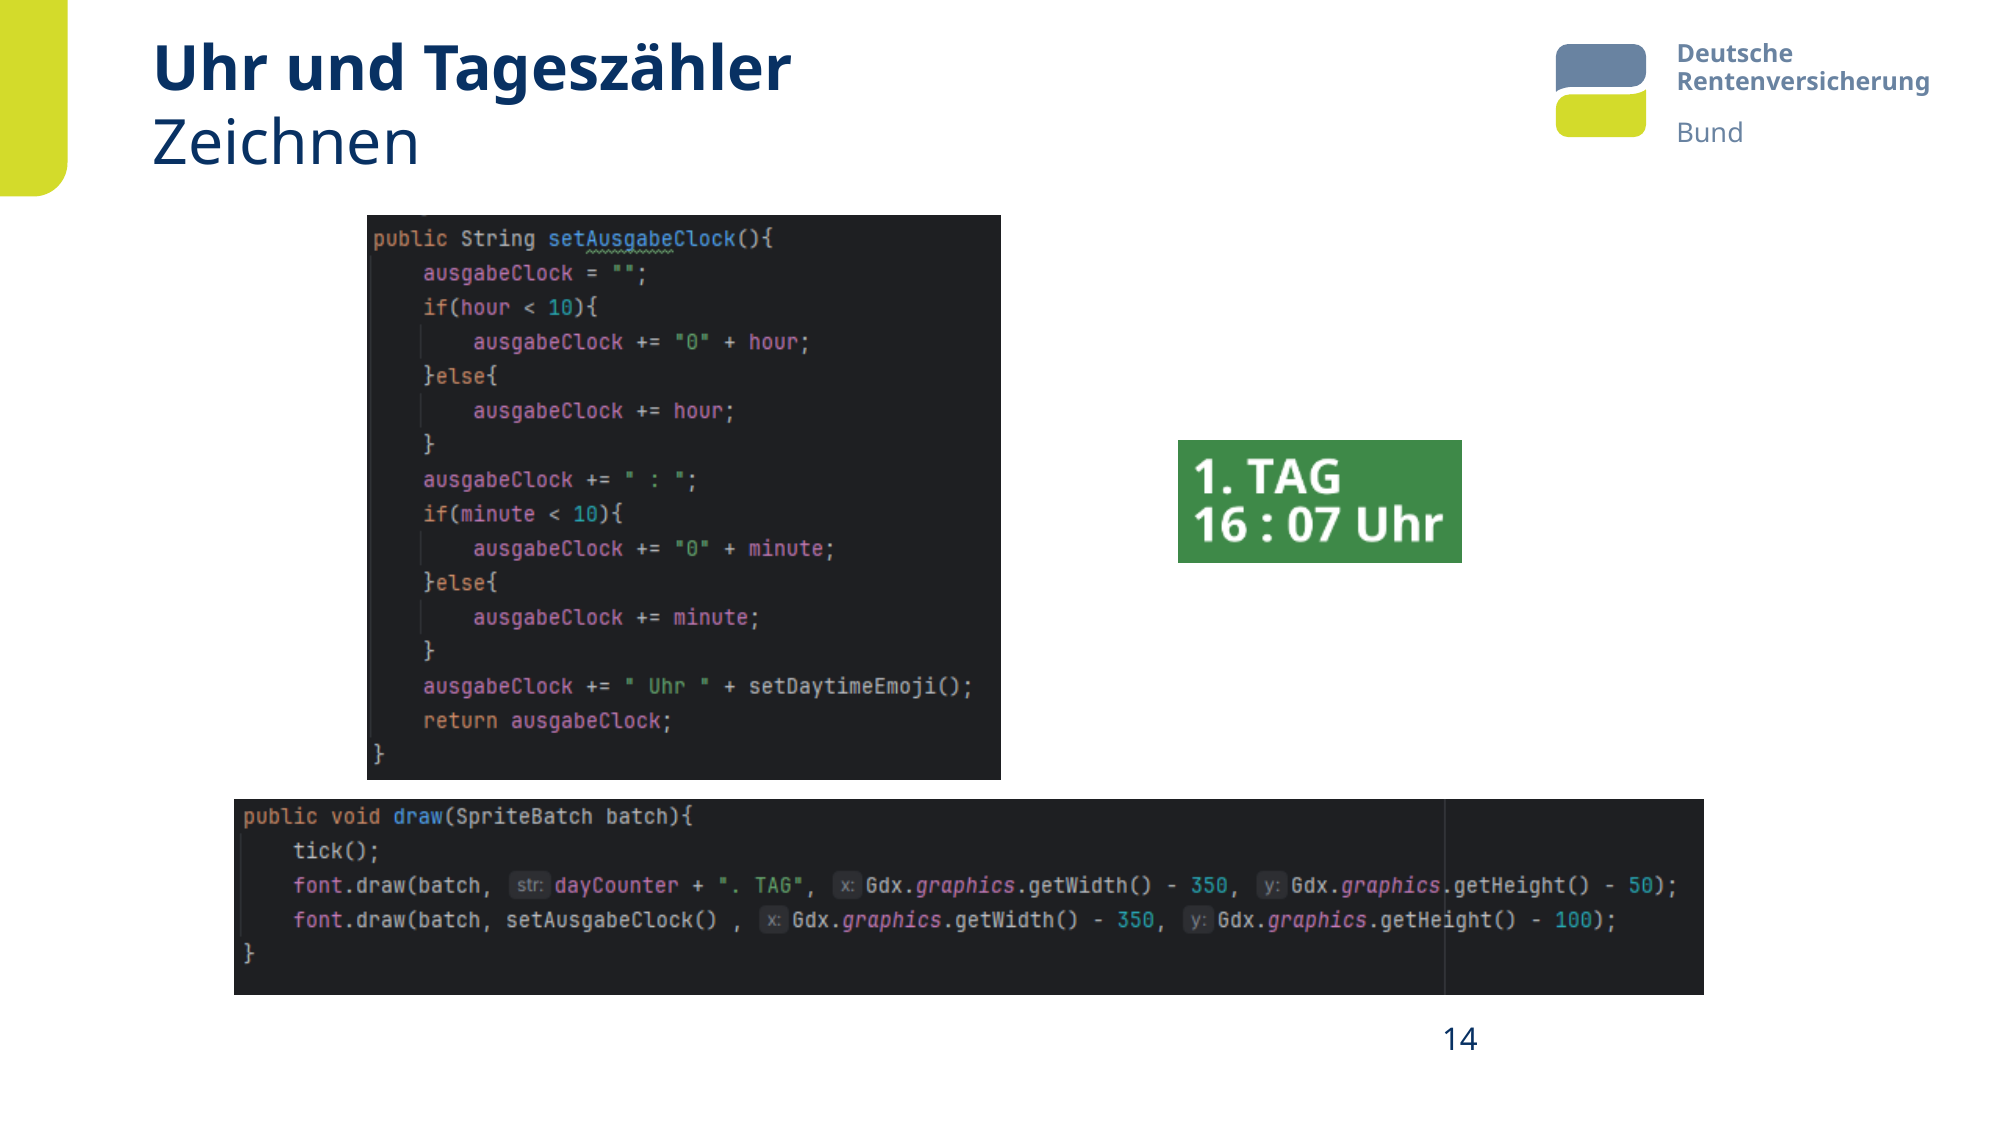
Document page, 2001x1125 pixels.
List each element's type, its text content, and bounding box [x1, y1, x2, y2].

picture [1178, 440, 1462, 563]
picture [367, 215, 1001, 780]
picture [234, 799, 1704, 995]
title Uhr und Tageszähler Zeichnen [137, 20, 1493, 197]
text_box ‹Nr.› [1427, 994, 1928, 1070]
